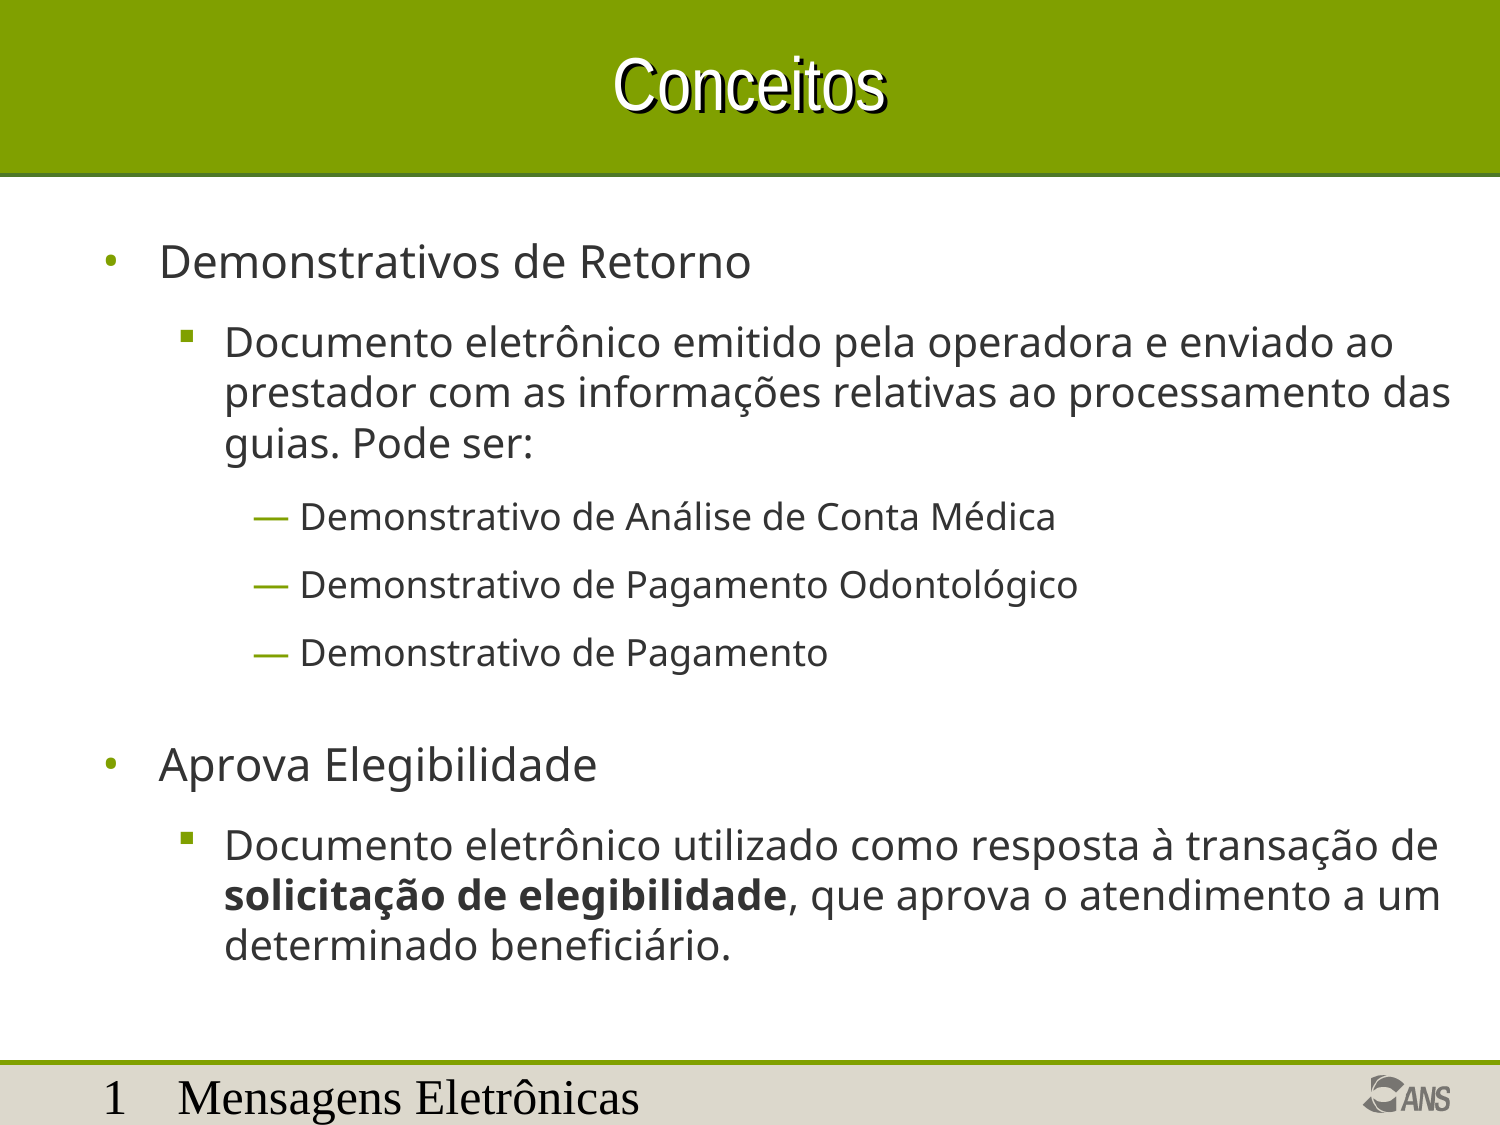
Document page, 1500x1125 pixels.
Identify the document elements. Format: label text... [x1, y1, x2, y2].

list Demonstrativos de Retorno Documento eletrônico emitido pela operadora e enviado ao prestador com as informações relativas ao processamento das guias. Pode ser: Demonstrativo de Análise de Conta Médica Demonstrativo de Pagamento Odontológico Demonstrativo de Pagamento Aprova Elegibilidade Documento eletrônico utilizado como resposta à transação de solicitação de elegibilidade, que aprova o atendimento a um determinado beneficiário. [87, 224, 1475, 1025]
title Conceitos [24, 10, 1475, 161]
picture [1362, 1075, 1450, 1113]
